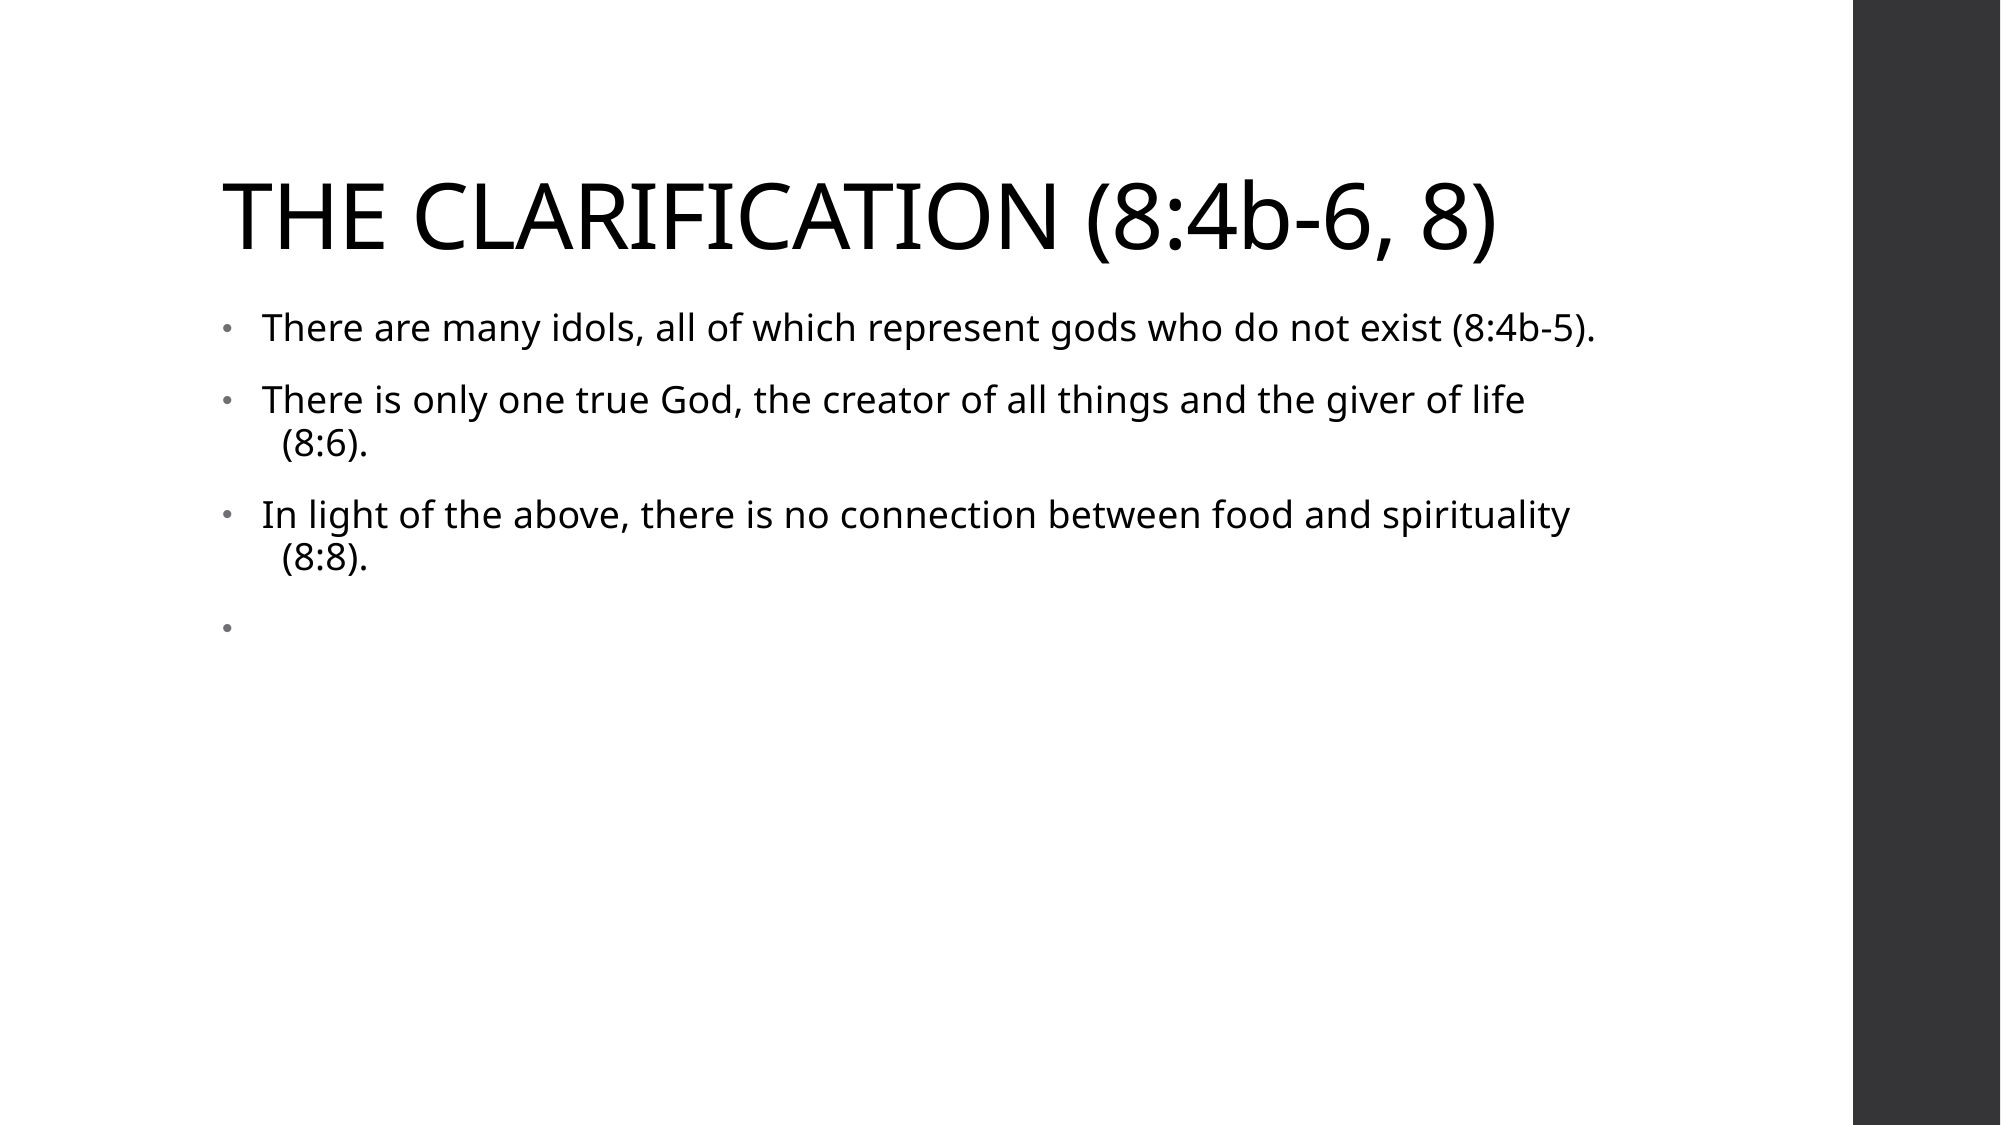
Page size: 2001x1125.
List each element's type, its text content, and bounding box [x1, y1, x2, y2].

title THE CLARIFICATION (8:4b-6, 8) [206, 60, 1797, 278]
list There are many idols, all of which represent gods who do not exist (8:4b-5). There is only one true God, the creator of all things and the giver of life (8:6). In light of the above, there is no connection between food and spirituality (8:8). [206, 299, 1617, 1014]
